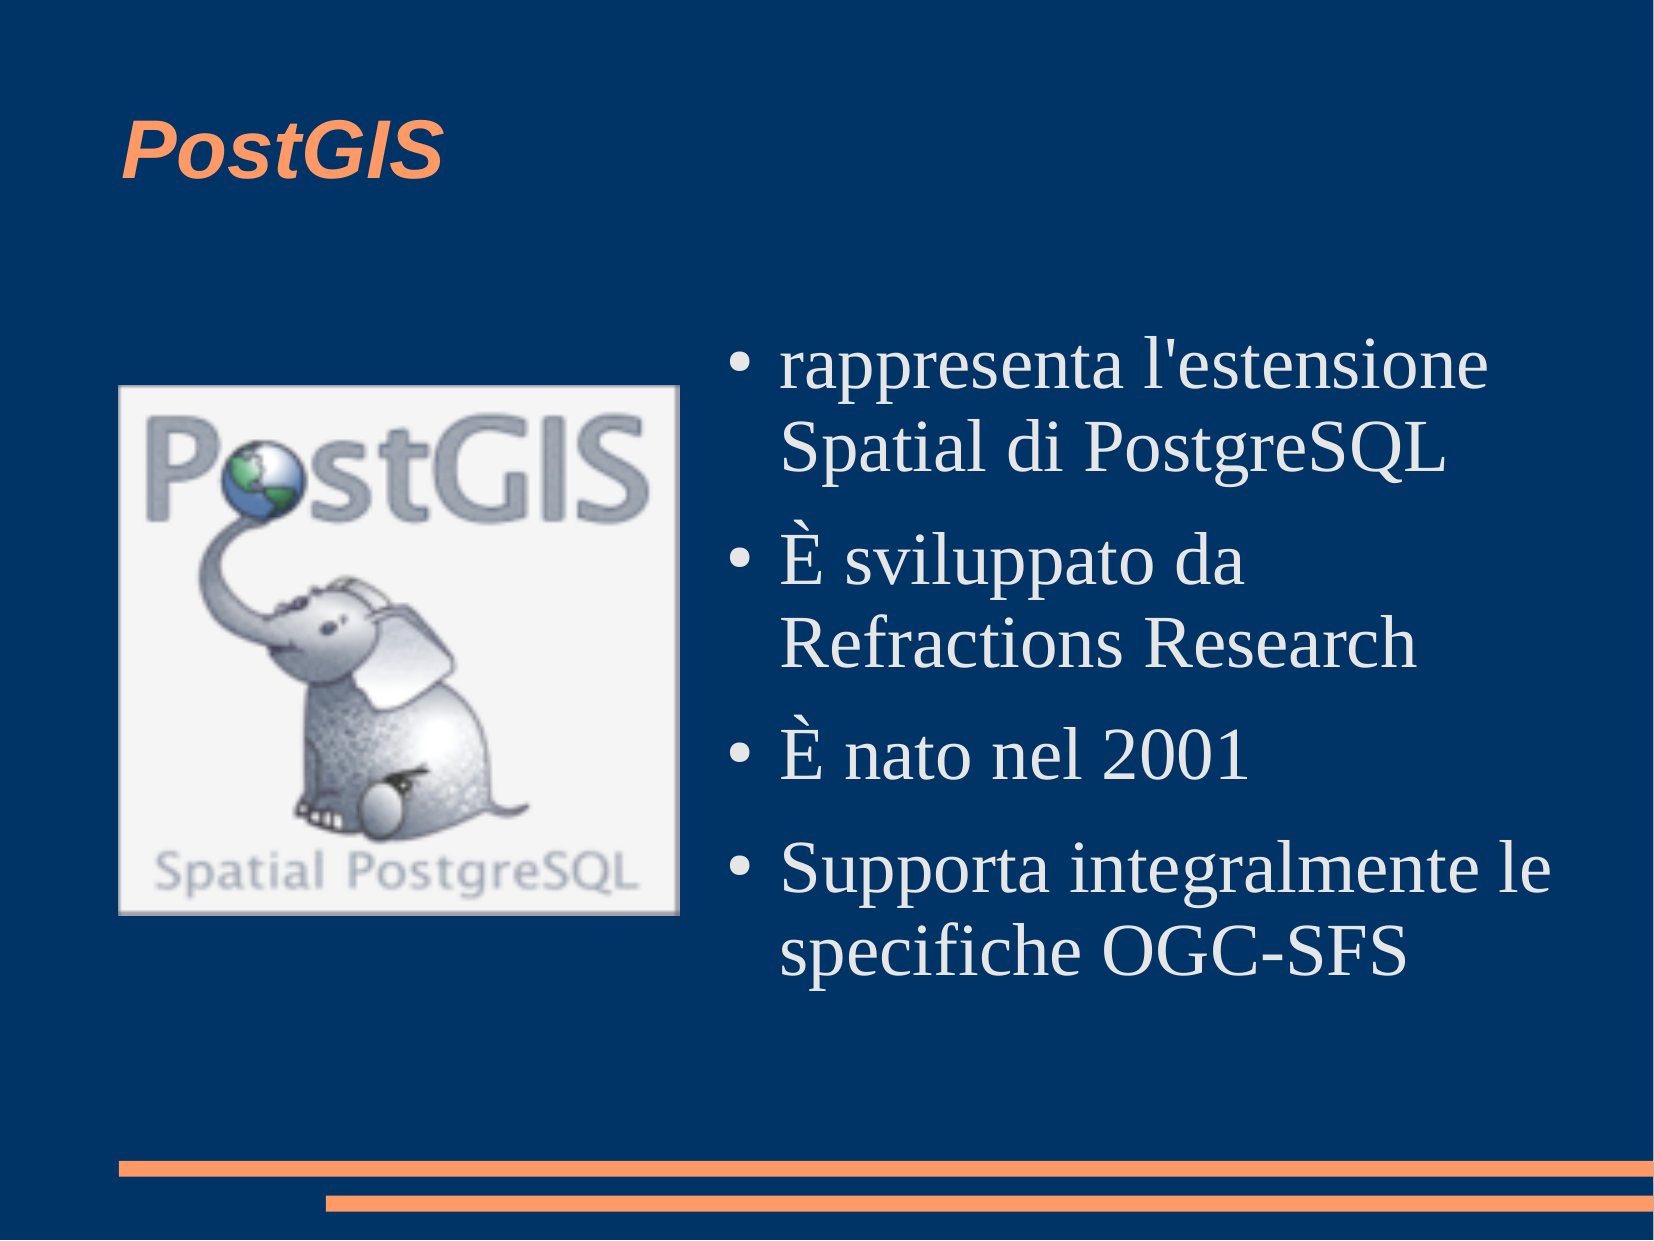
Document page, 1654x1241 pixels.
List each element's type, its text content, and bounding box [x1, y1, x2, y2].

picture [118, 385, 680, 916]
title PostGIS [121, 53, 1534, 246]
list rappresenta l'estensione Spatial di PostgreSQL È sviluppato da Refractions Research È nato nel 2001 Supporta integralmente le specifiche OGC-SFS [708, 322, 1562, 1118]
